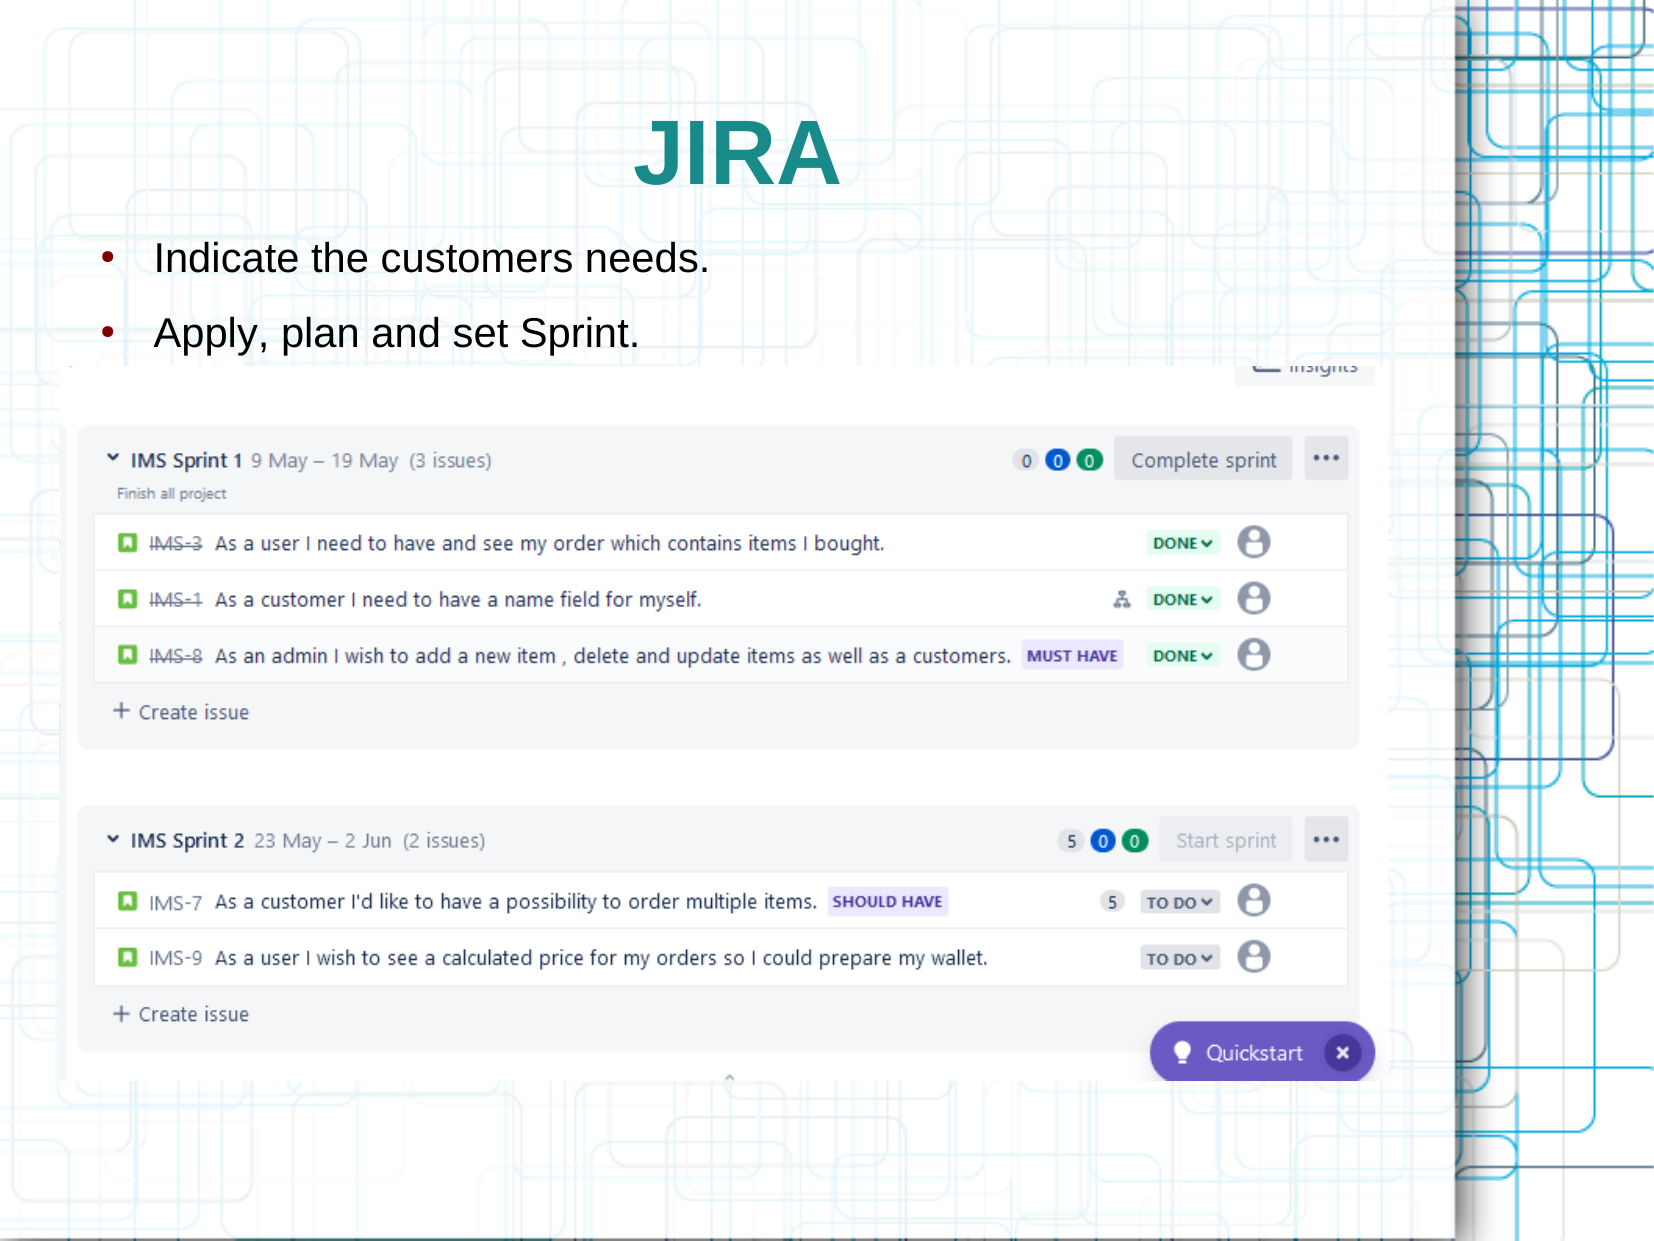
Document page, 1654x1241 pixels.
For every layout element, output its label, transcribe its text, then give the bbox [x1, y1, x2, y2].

picture [0, 0, 1654, 1241]
title JIRA [59, 49, 1418, 257]
list Indicate the customers needs. Apply, plan and set Sprint. [82, 234, 1464, 1016]
